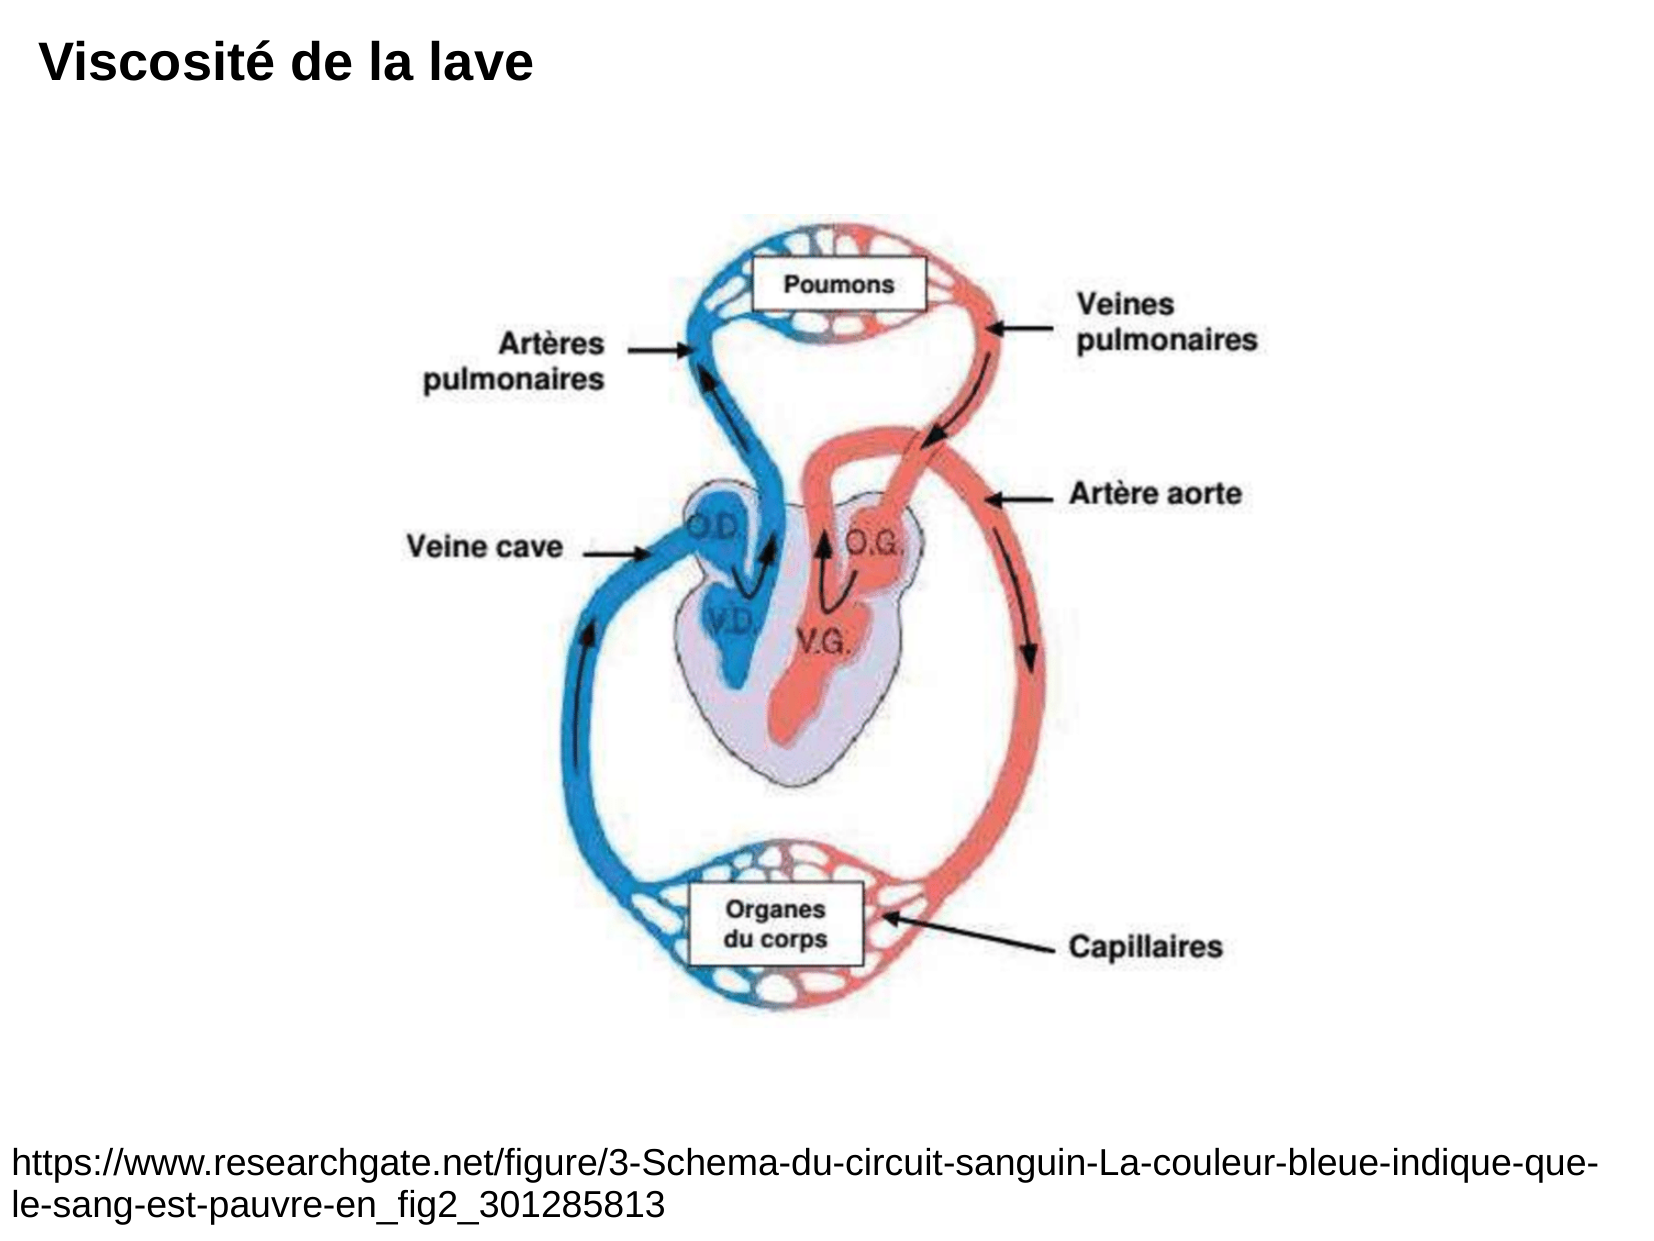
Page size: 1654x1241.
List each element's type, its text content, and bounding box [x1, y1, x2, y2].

text_box https://www.researchgate.net/figure/3-Schema-du-circuit-sanguin-La-couleur-bleue-indique-que-le-sang-est-pauvre-en_fig2_301285813 [0, 1133, 1654, 1233]
picture [354, 214, 1288, 1028]
text_box Viscosité de la lave [23, 23, 922, 101]
